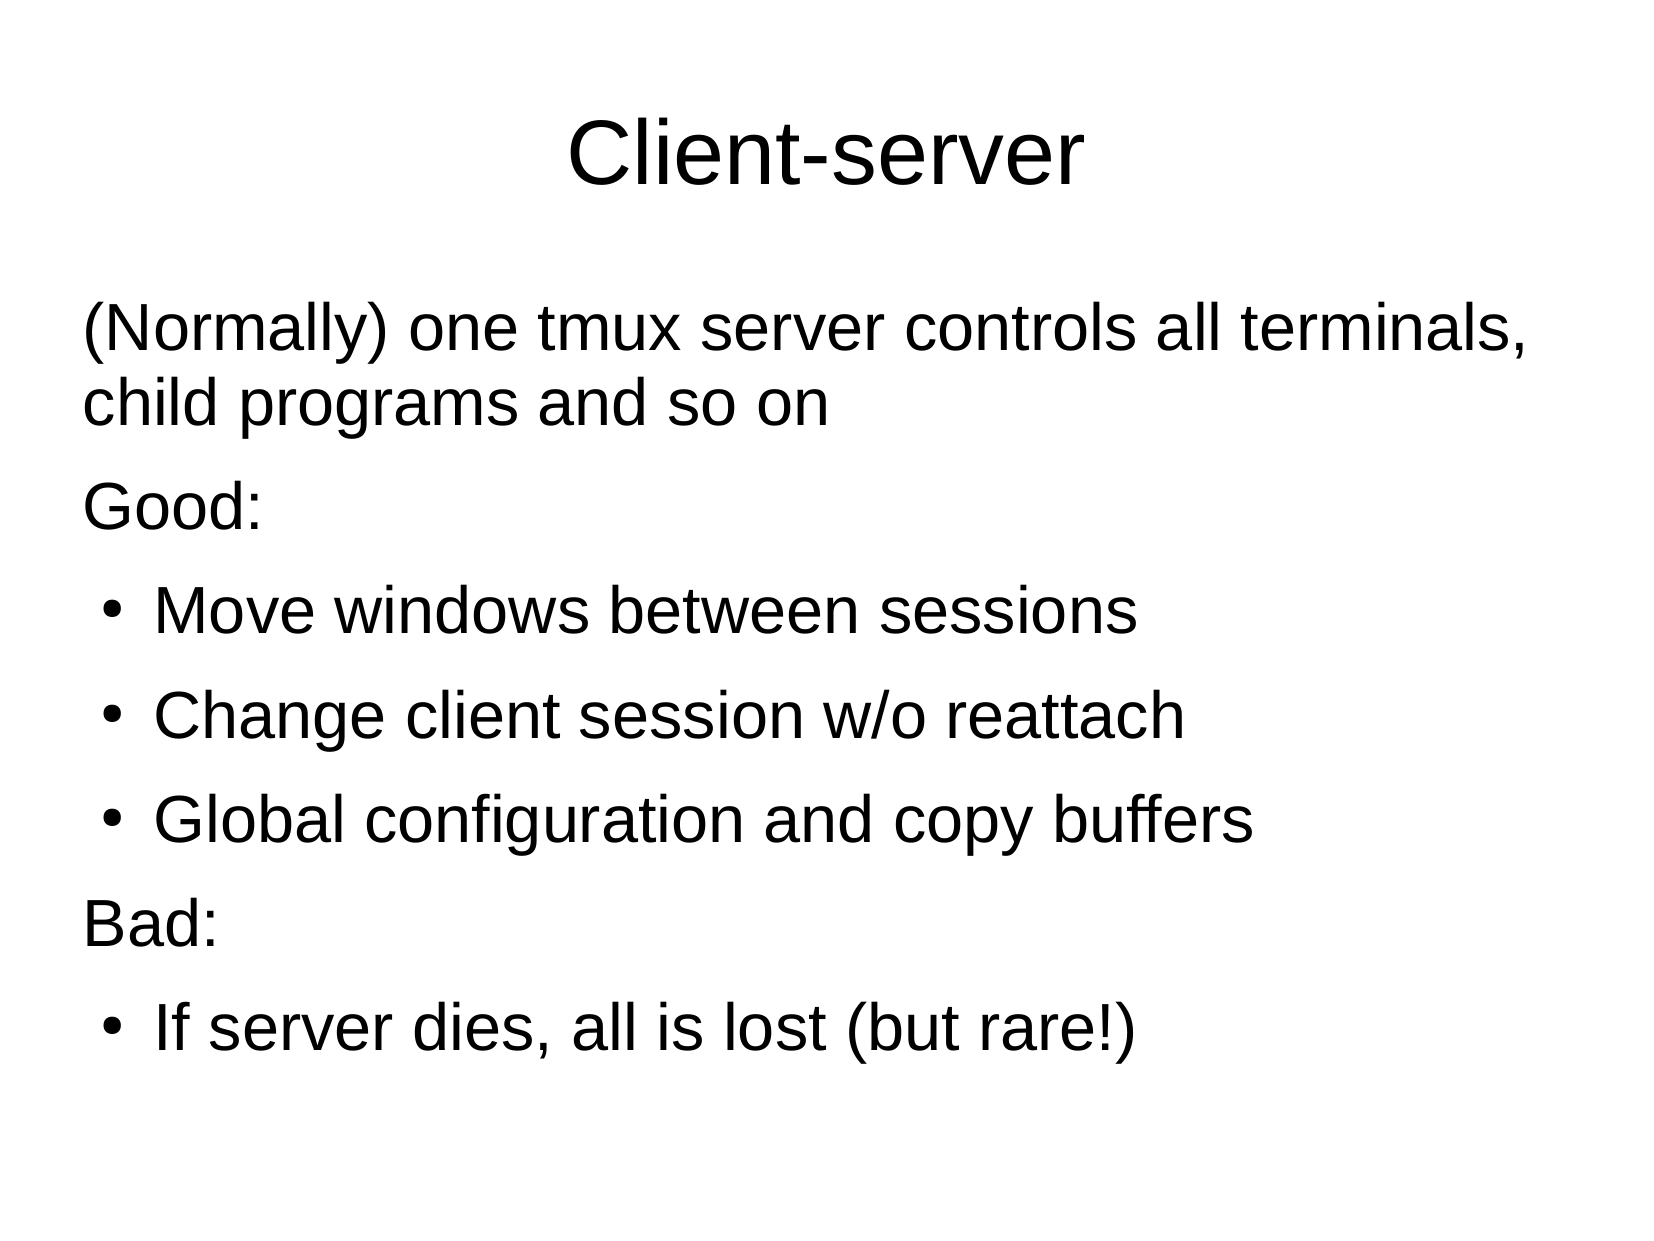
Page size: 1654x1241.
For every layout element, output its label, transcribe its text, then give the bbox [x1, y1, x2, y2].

list (Normally) one tmux server controls all terminals, child programs and so on Good: Move windows between sessions Change client session w/o reattach Global configuration and copy buffers Bad: If server dies, all is lost (but rare!) [82, 290, 1571, 1109]
title Client-server [82, 49, 1571, 257]
